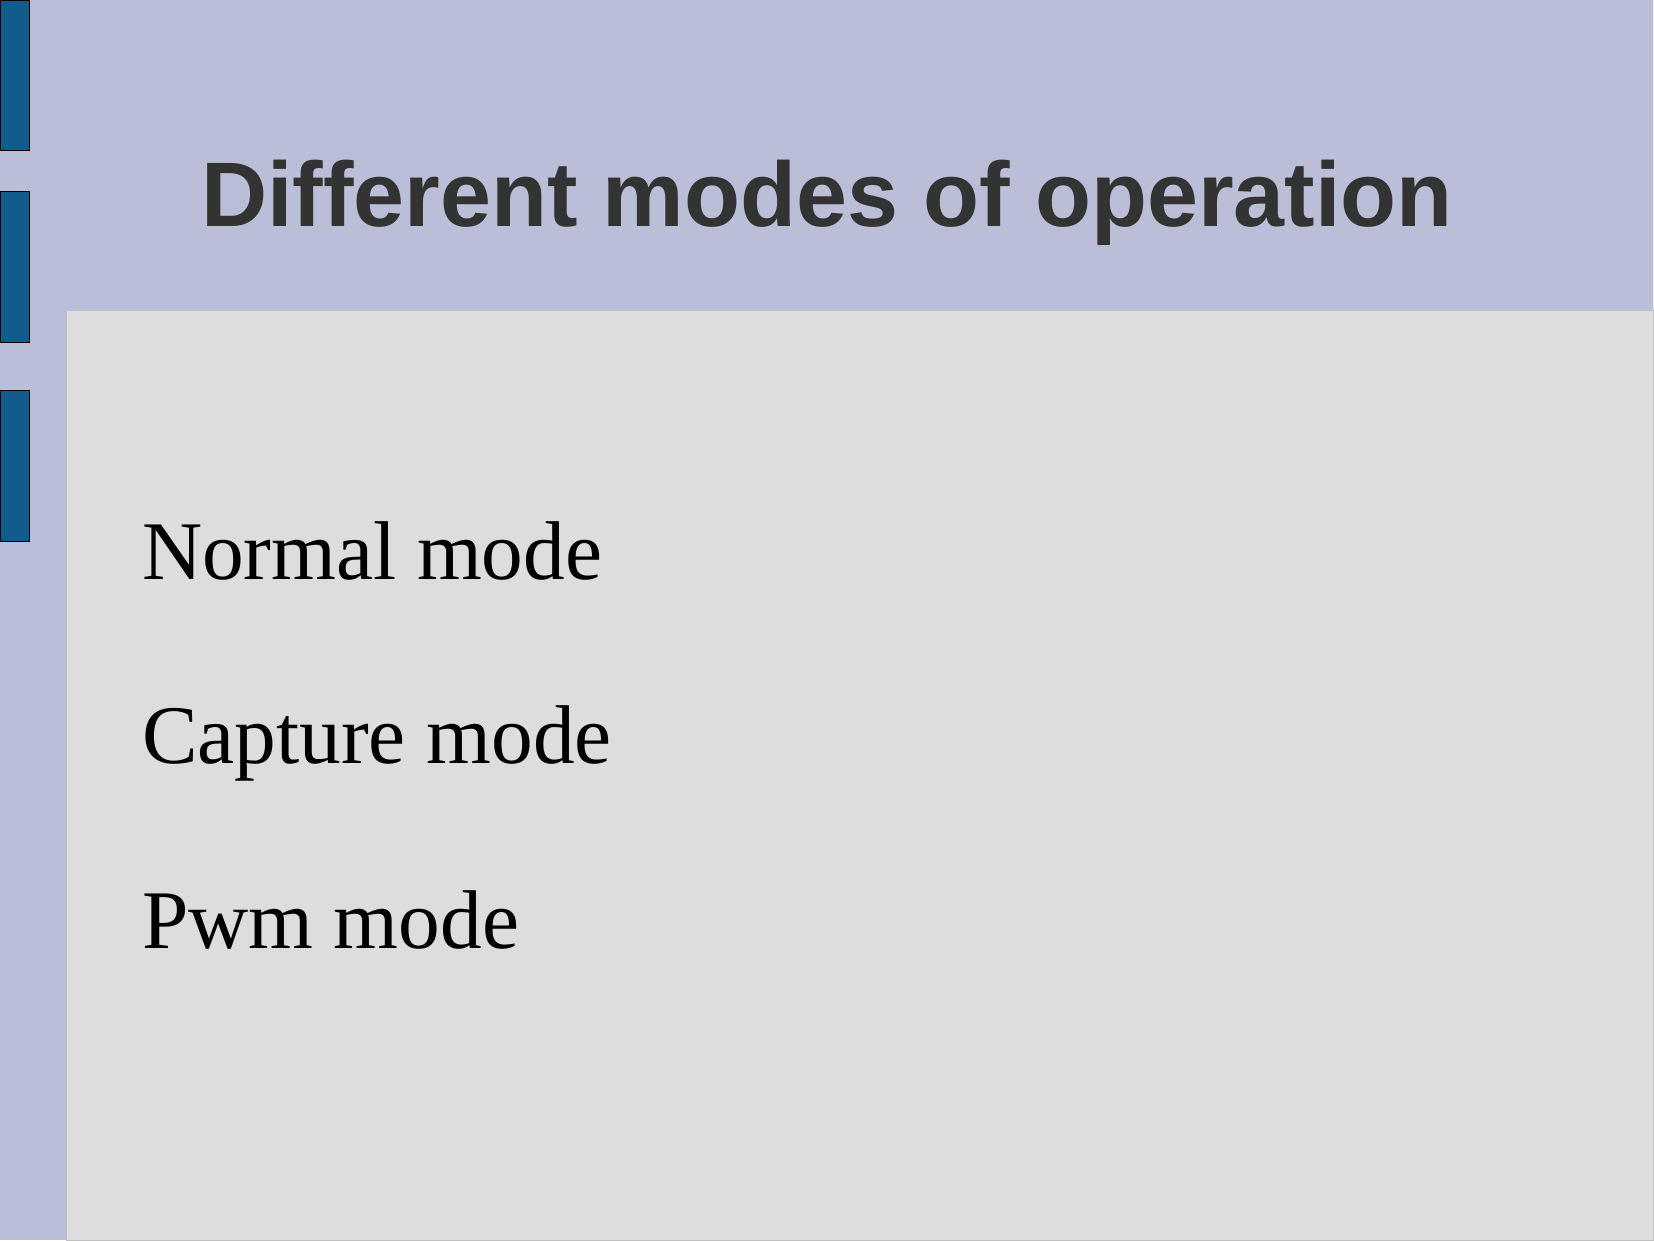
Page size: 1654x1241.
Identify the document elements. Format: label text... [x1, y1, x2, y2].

subtitle Normal mode Capture mode Pwm mode [121, 344, 1534, 1127]
title Different modes of operation [121, 91, 1534, 299]
